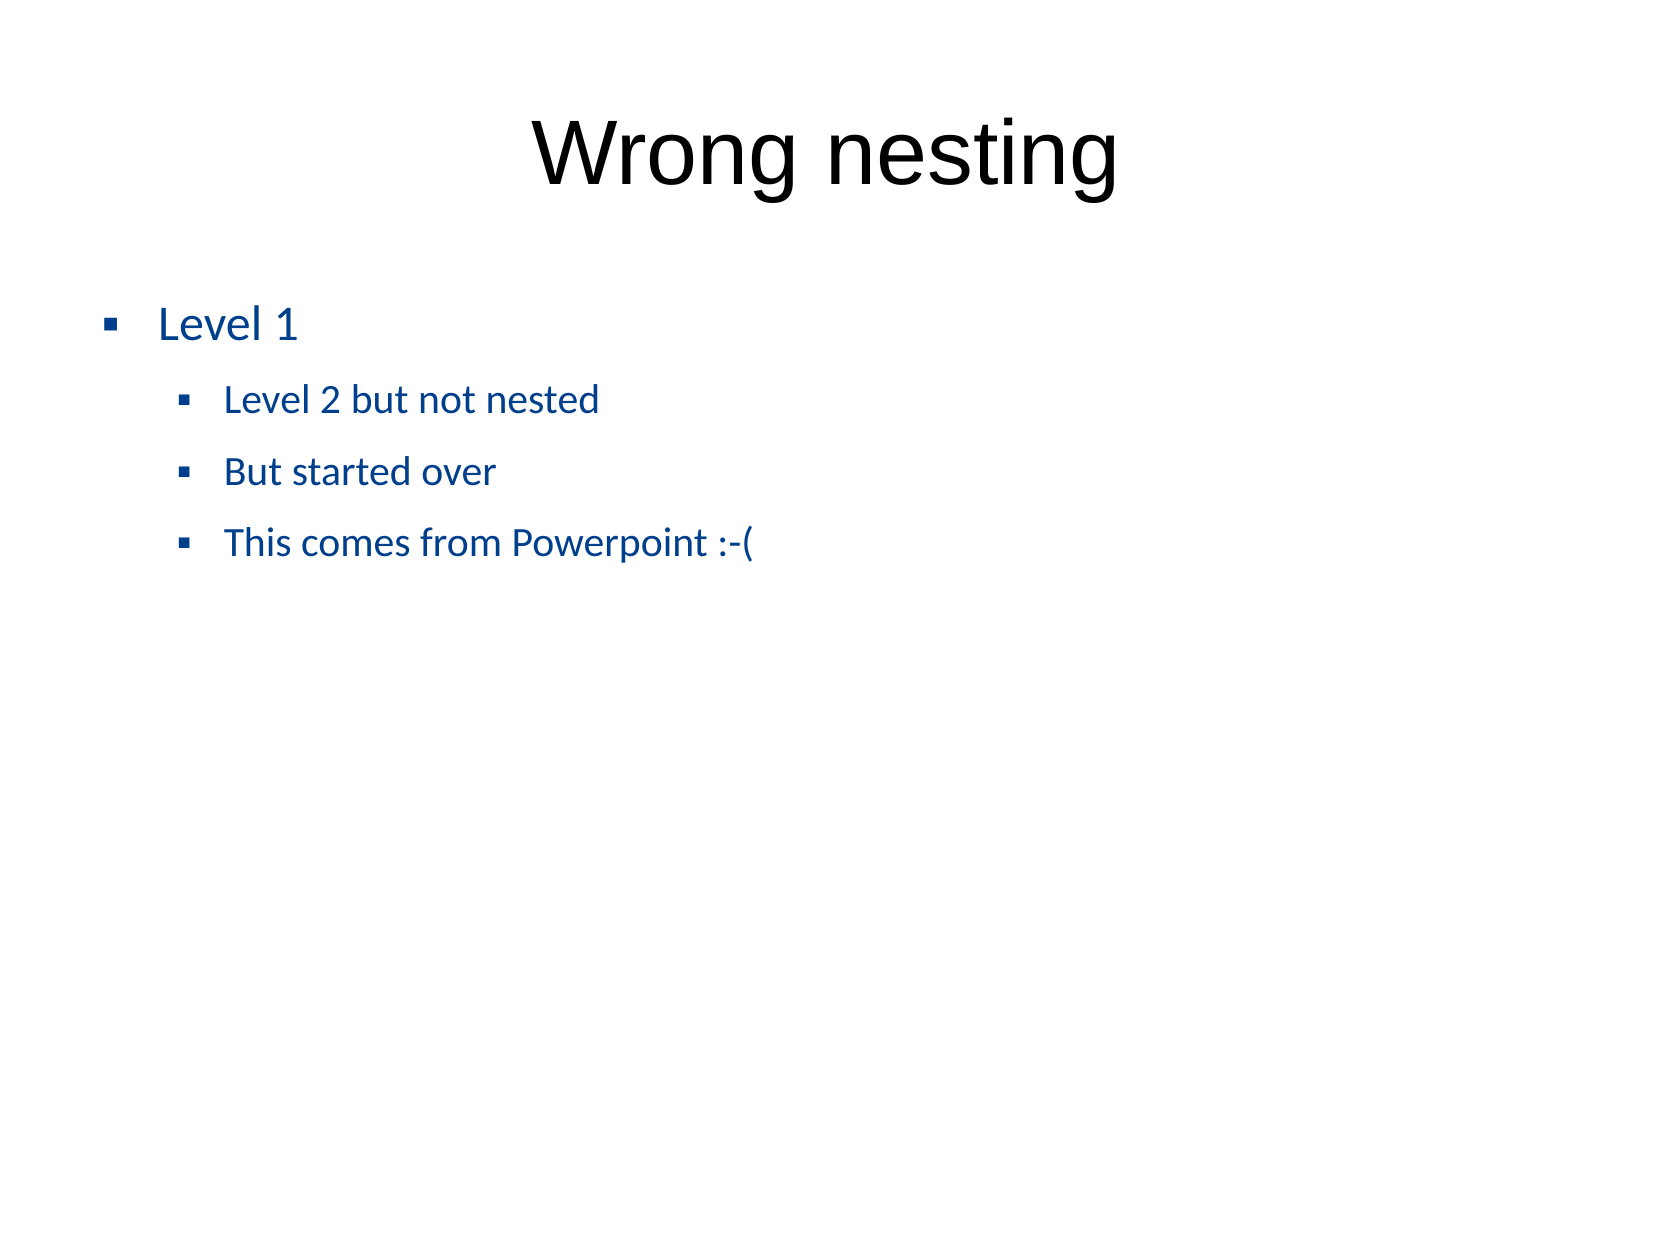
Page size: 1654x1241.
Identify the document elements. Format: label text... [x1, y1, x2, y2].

list Level 1 Level 2 but not nested But started over This comes from Powerpoint :-( [86, 295, 1576, 1201]
title Wrong nesting [82, 49, 1571, 257]
